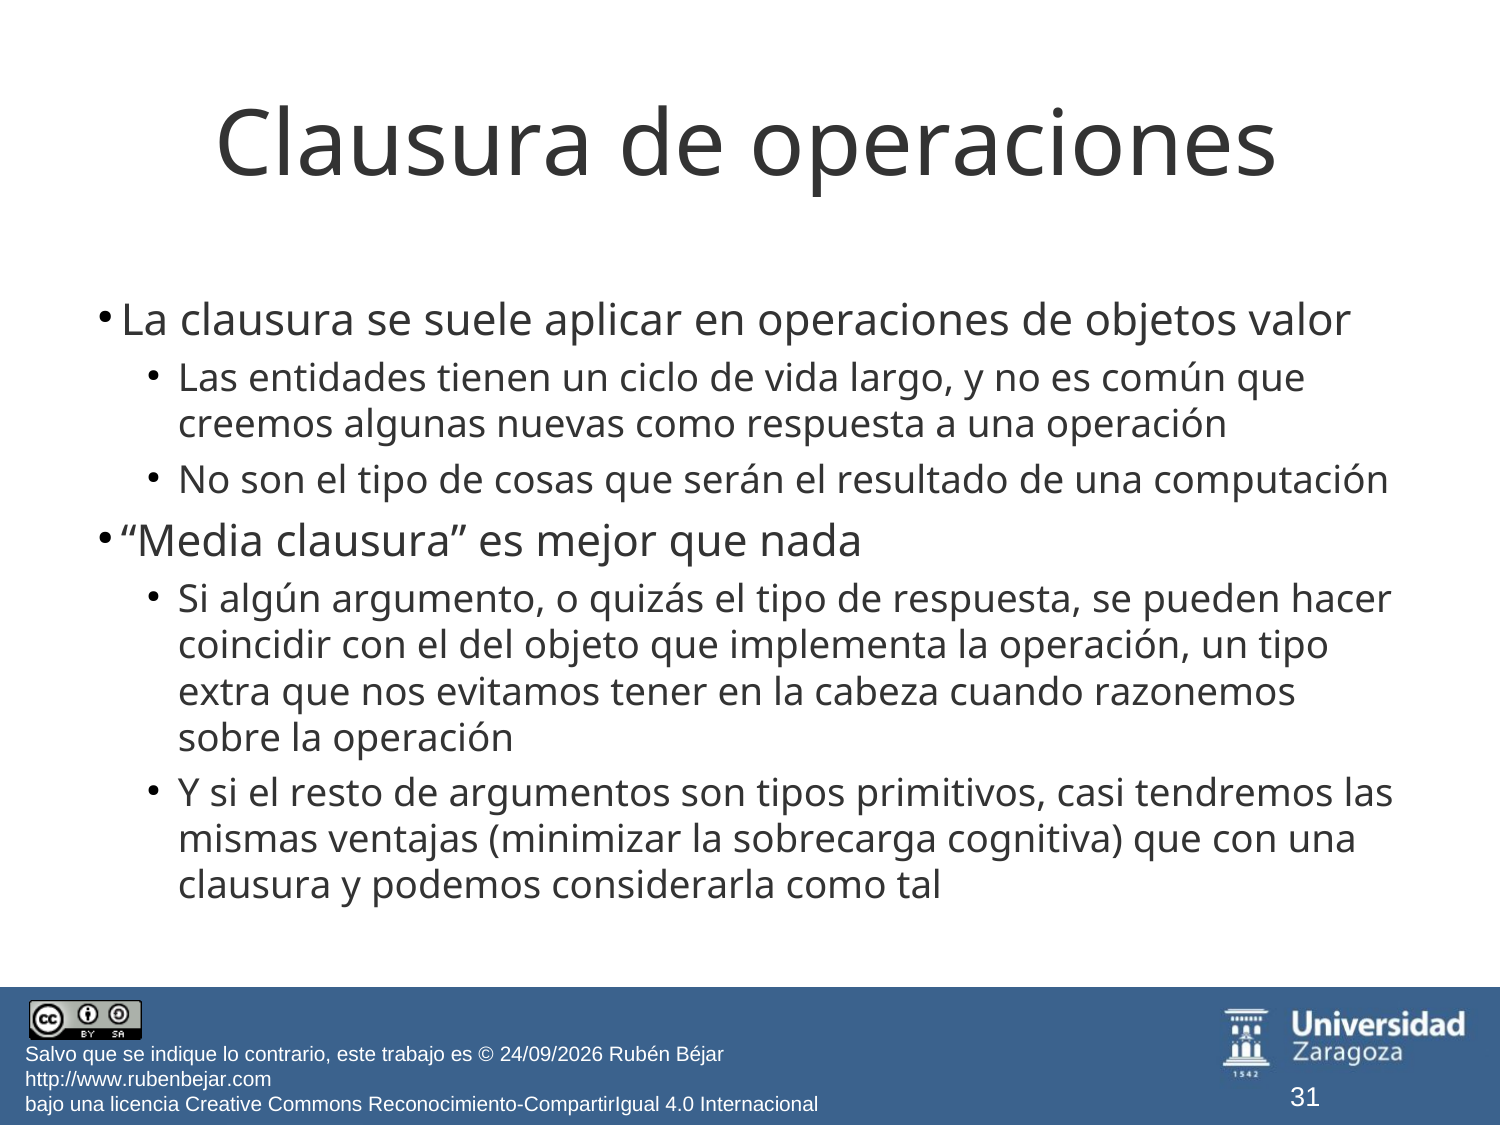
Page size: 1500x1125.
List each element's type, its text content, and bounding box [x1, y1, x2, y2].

title Clausura de operaciones [74, 21, 1420, 257]
list La clausura se suele aplicar en operaciones de objetos valor Las entidades tienen un ciclo de vida largo, y no es común que creemos algunas nuevas como respuesta a una operación No son el tipo de cosas que serán el resultado de una computación “Media clausura” es mejor que nada Si algún argumento, o quizás el tipo de respuesta, se pueden hacer coincidir con el del objeto que implementa la operación, un tipo extra que nos evitamos tener en la cabeza cuando razonemos sobre la operación Y si el resto de argumentos son tipos primitivos, casi tendremos las mismas ventajas (minimizar la sobrecarga cognitiva) que con una clausura y podemos considerarla como tal [82, 283, 1418, 957]
picture [0, 987, 1500, 1125]
